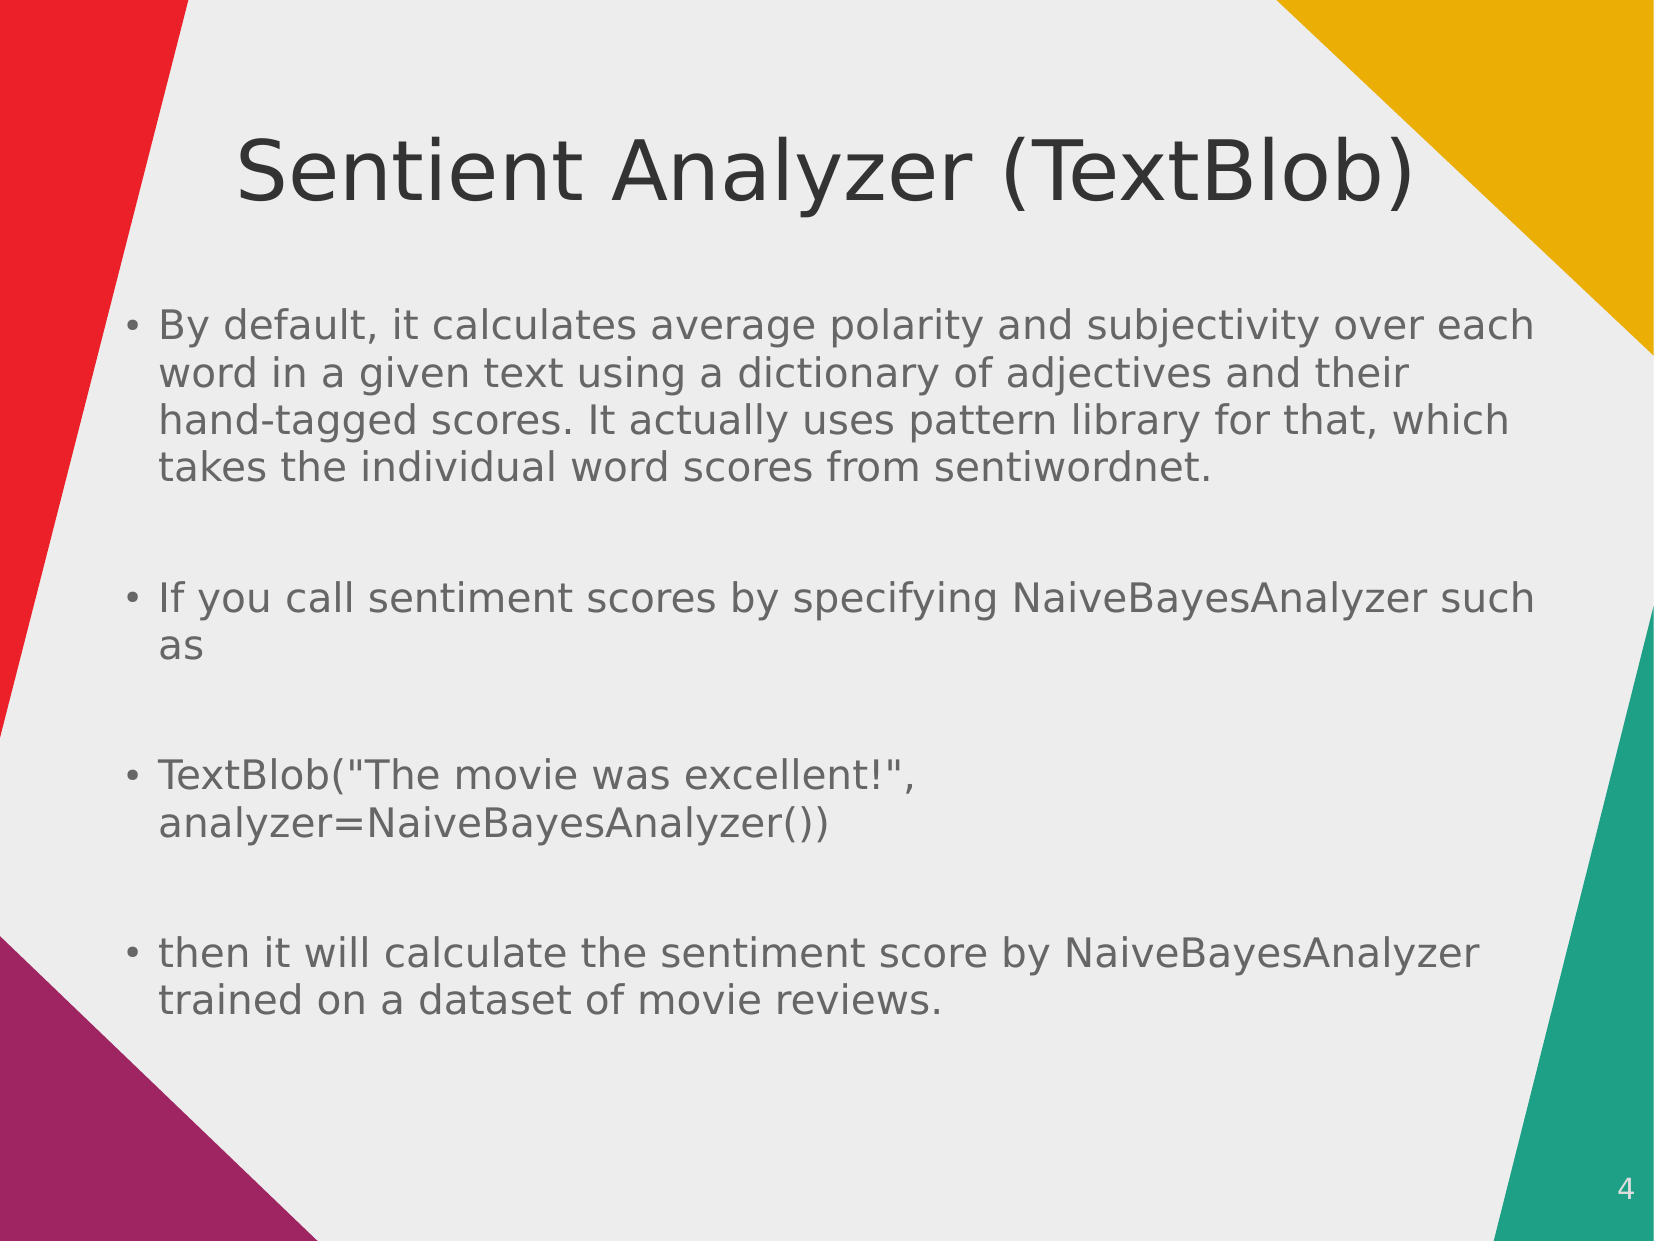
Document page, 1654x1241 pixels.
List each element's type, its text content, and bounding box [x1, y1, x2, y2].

list By default, it calculates average polarity and subjectivity over each word in a given text using a dictionary of adjectives and their hand-tagged scores. It actually uses pattern library for that, which takes the individual word scores from sentiwordnet. If you call sentiment scores by specifying NaiveBayesAnalyzer such as TextBlob("The movie was excellent!", analyzer=NaiveBayesAnalyzer()) then it will calculate the sentiment score by NaiveBayesAnalyzer trained on a dataset of movie reviews. [114, 302, 1539, 1033]
title Sentient Analyzer (TextBlob) [114, 73, 1539, 271]
